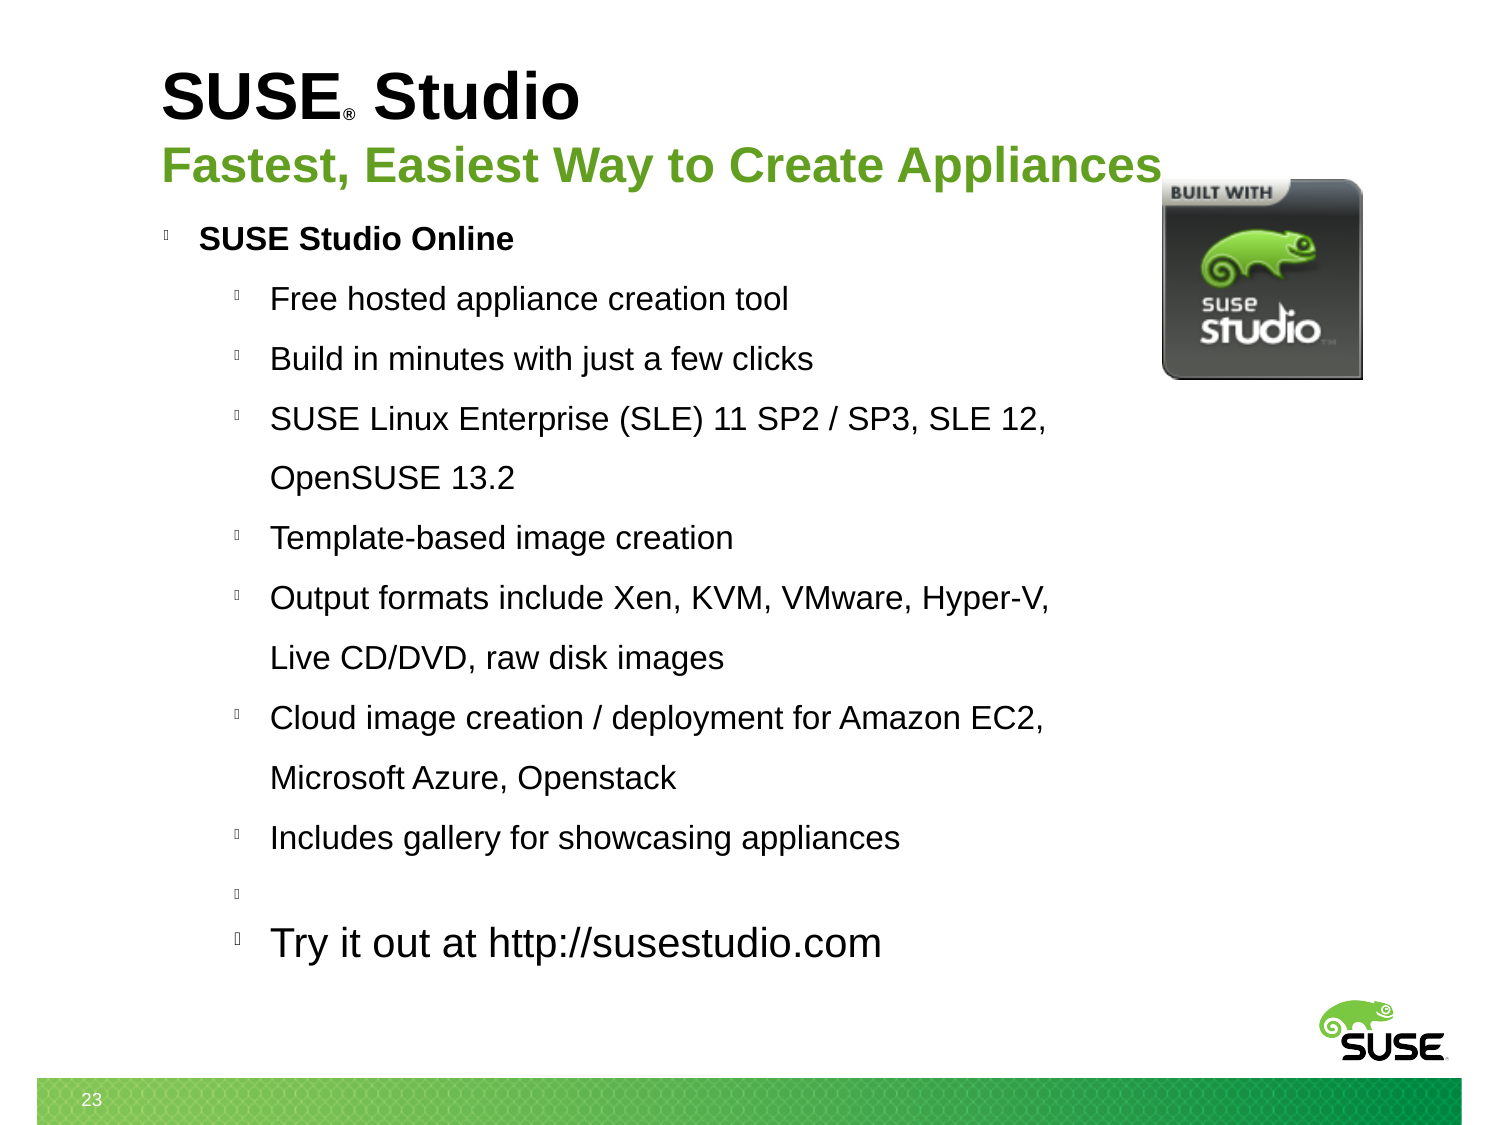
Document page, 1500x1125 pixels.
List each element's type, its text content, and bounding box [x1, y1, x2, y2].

picture [1319, 1000, 1449, 1061]
text_box SUSE Studio Online Free hosted appliance creation tool Build in minutes with just a few clicks SUSE Linux Enterprise (SLE) 11 SP2 / SP3, SLE 12, OpenSUSE 13.2 Template-based image creation Output formats include Xen, KVM, VMware, Hyper-V, Live CD/DVD, raw disk images Cloud image creation / deployment for Amazon EC2, Microsoft Azure, Openstack Includes gallery for showcasing appliances Try it out at http://susestudio.com [163, 224, 1088, 1038]
picture [1162, 179, 1363, 380]
picture [37, 1078, 1462, 1125]
text_box SUSE® Studio Fastest, Easiest Way to Create Appliances [161, 41, 1383, 205]
